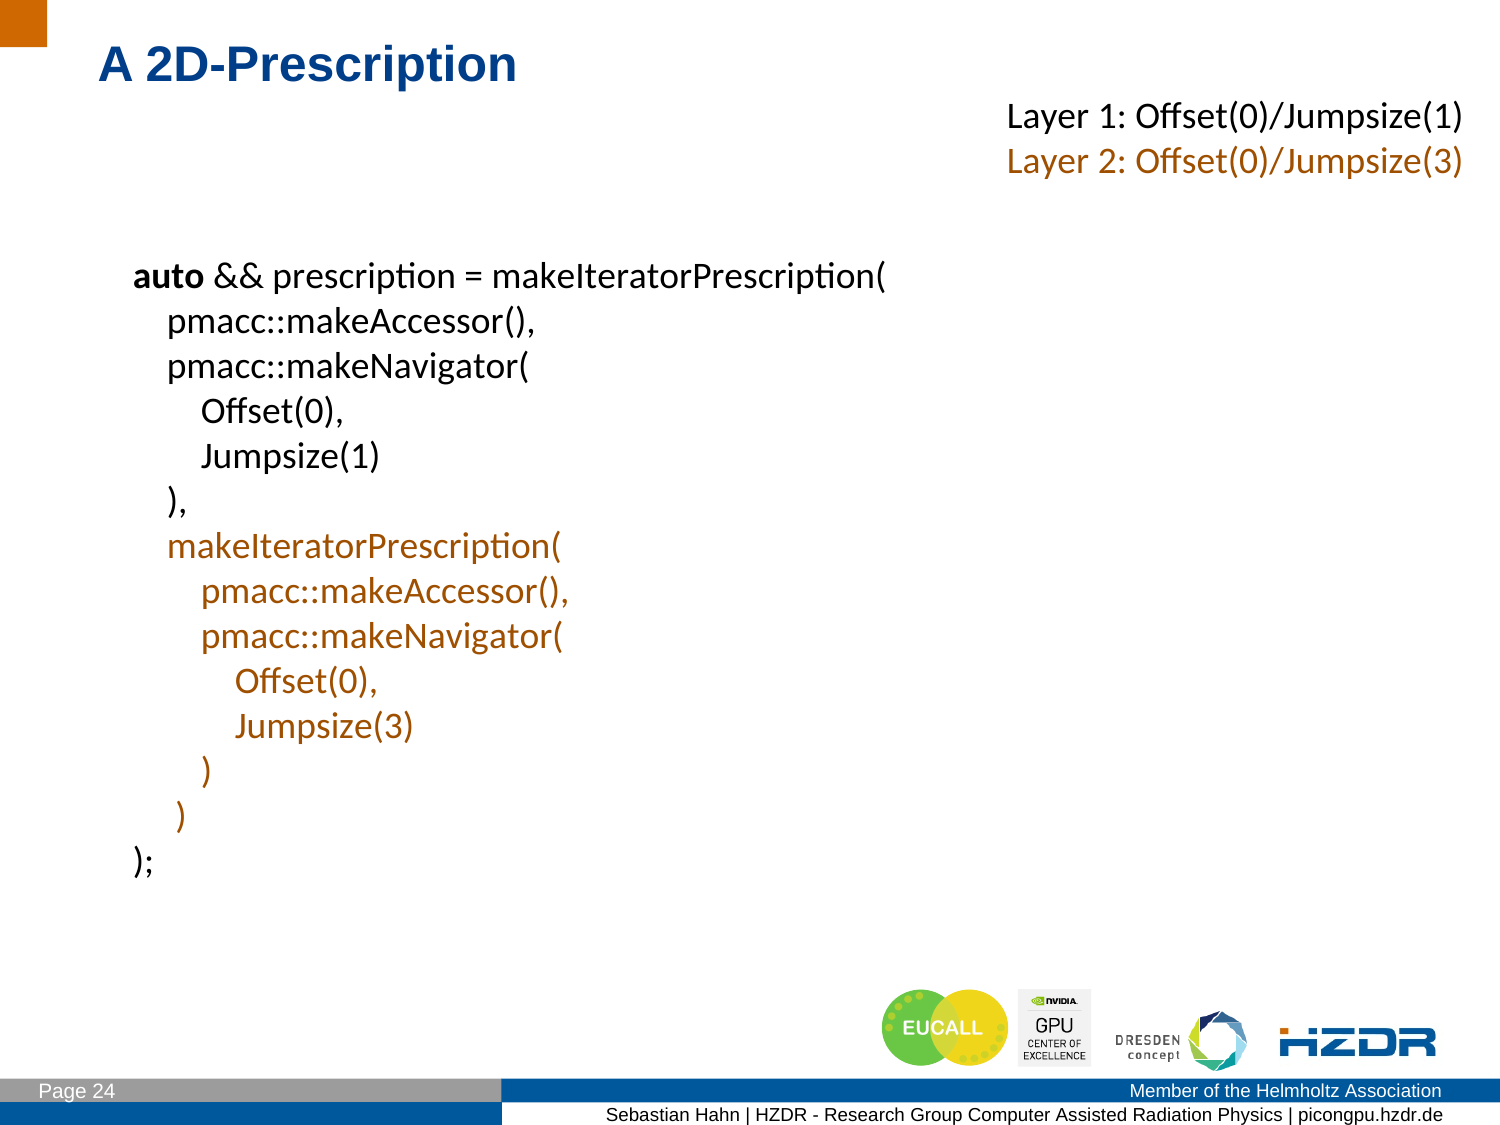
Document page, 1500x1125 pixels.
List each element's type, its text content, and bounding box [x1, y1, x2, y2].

text_box auto && prescription = makeIteratorPrescription( pmacc::makeAccessor(), pmacc::makeNavigator( Offset(0), Jumpsize(1) ), makeIteratorPrescription( pmacc::makeAccessor(), pmacc::makeNavigator( Offset(0), Jumpsize(3) ) ) ); [118, 243, 903, 934]
list A 2D-Prescription [82, 23, 1430, 178]
picture [1116, 1011, 1247, 1071]
picture [874, 980, 1099, 1075]
picture [1257, 1011, 1453, 1073]
text_box Layer 1: Offset(0)/Jumpsize(1) Layer 2: Offset(0)/Jumpsize(3) [992, 84, 1490, 189]
